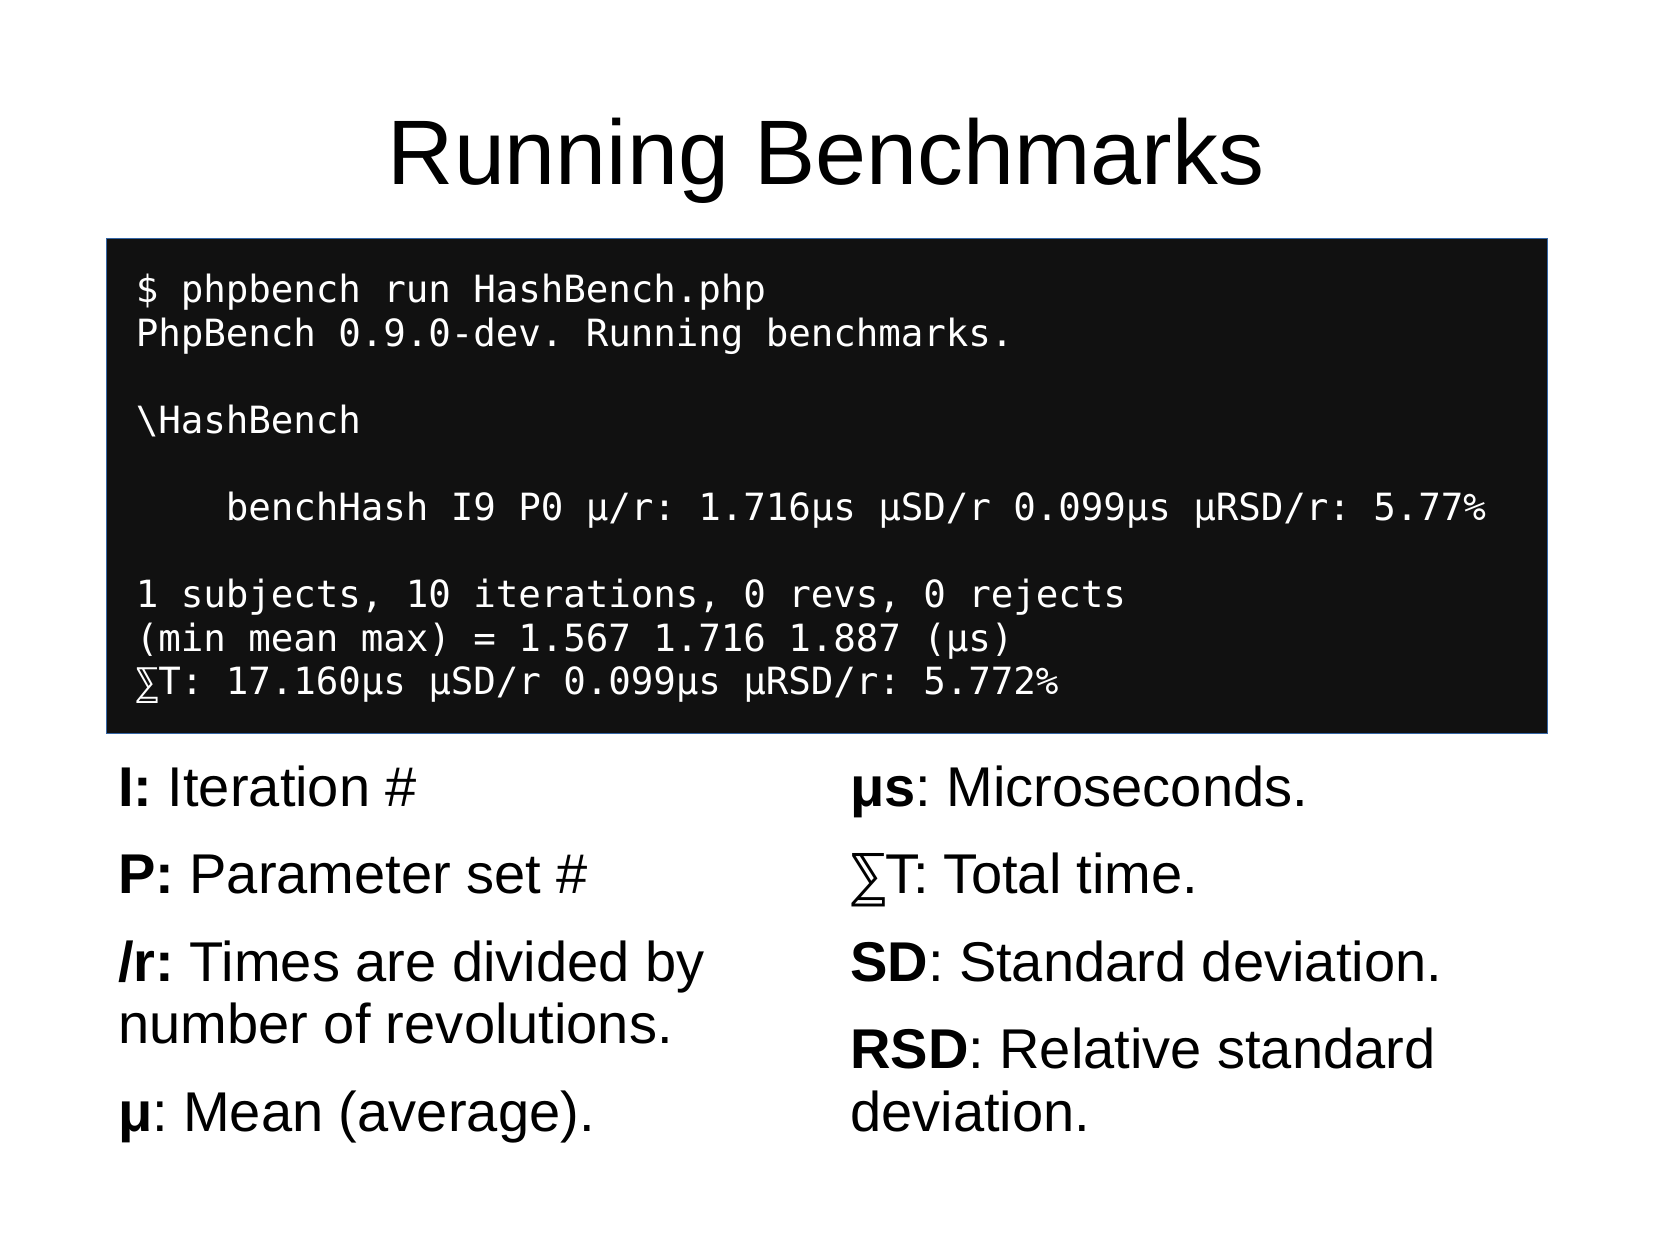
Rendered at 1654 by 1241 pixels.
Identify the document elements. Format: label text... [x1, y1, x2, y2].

text_box $ phpbench run HashBench.php PhpBench 0.9.0-dev. Running benchmarks. \HashBench benchHash I9 P0 μ/r: 1.716μs μSD/r 0.099μs μRSD/r: 5.77% 1 subjects, 10 iterations, 0 revs, 0 rejects (min mean max) = 1.567 1.716 1.887 (μs) ⅀T: 17.160μs μSD/r 0.099μs μRSD/r: 5.772% [106, 238, 1548, 734]
title Running Benchmarks [82, 49, 1571, 257]
list μs: Microseconds. ⅀T: Total time. SD: Standard deviation. RSD: Relative standard deviation. [850, 755, 1595, 1146]
list I: Iteration # P: Parameter set # /r: Times are divided by number of revolutions. μ: Mean (average). [118, 755, 850, 1146]
